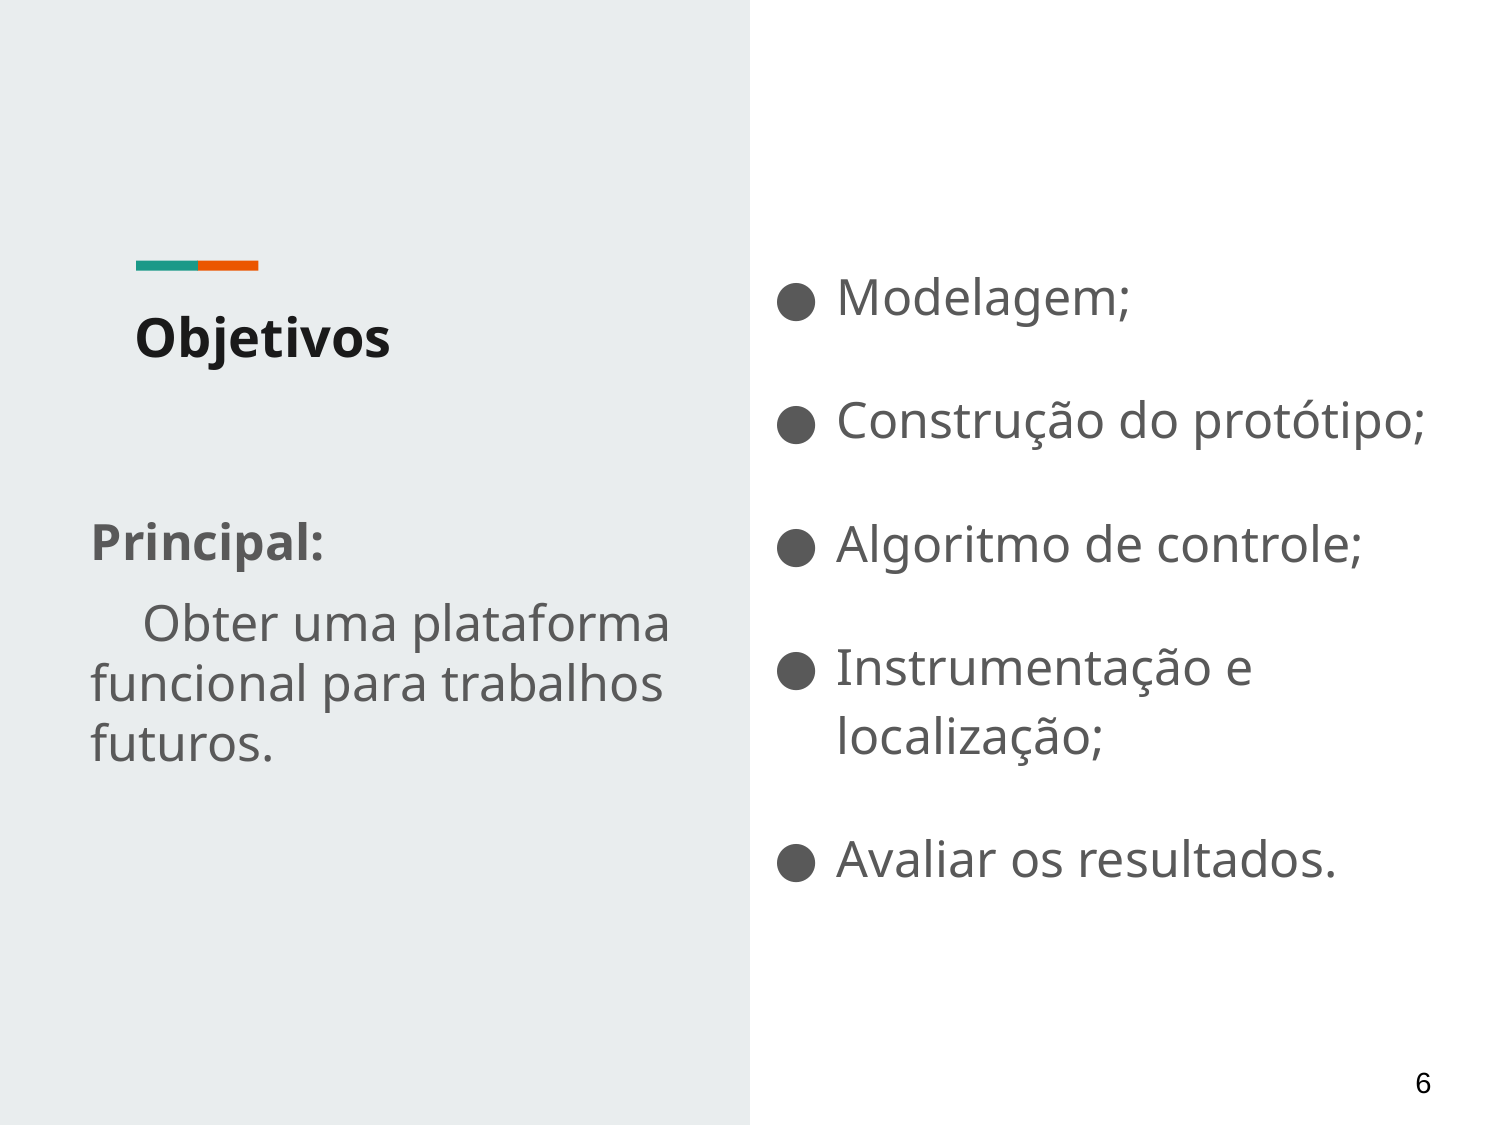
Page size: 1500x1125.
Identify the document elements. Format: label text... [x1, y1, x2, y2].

subtitle Principal: Obter uma plataforma funcional para trabalhos futuros. [75, 495, 706, 733]
list Modelagem; Construção do protótipo; Algoritmo de controle; Instrumentação e localização; Avaliar os resultados. [746, 241, 1500, 956]
title Objetivos [119, 288, 662, 495]
slide_number 6 [1400, 1038, 1491, 1125]
